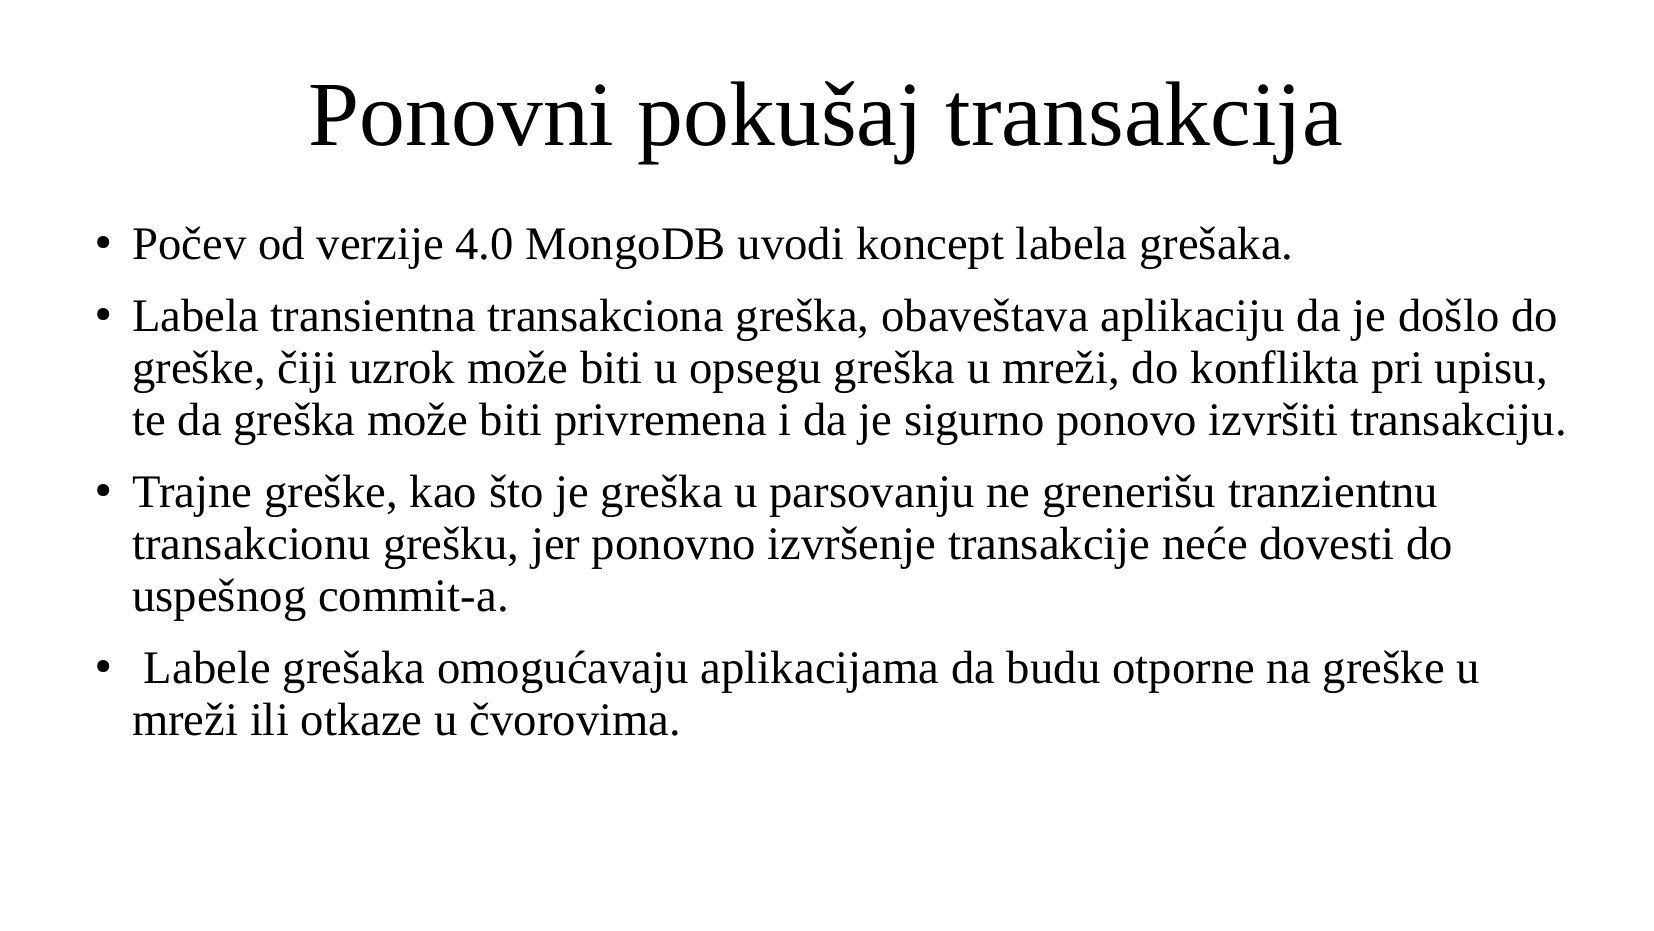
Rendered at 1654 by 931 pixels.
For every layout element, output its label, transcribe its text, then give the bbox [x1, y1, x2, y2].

list Počev od verzije 4.0 MongoDB uvodi koncept labela grešaka. Labela transientna transakciona greška, obaveštava aplikaciju da je došlo do greške, čiji uzrok može biti u opsegu greška u mreži, do konflikta pri upisu, te da greška može biti privremena i da je sigurno ponovo izvršiti transakciju. Trajne greške, kao što je greška u parsovanju ne grenerišu tranzientnu transakcionu grešku, jer ponovno izvršenje transakcije neće dovesti do uspešnog commit-a. Labele grešaka omogućavaju aplikacijama da budu otporne na greške u mreži ili otkaze u čvorovima. [82, 217, 1571, 758]
title Ponovni pokušaj transakcija [82, 37, 1571, 193]
